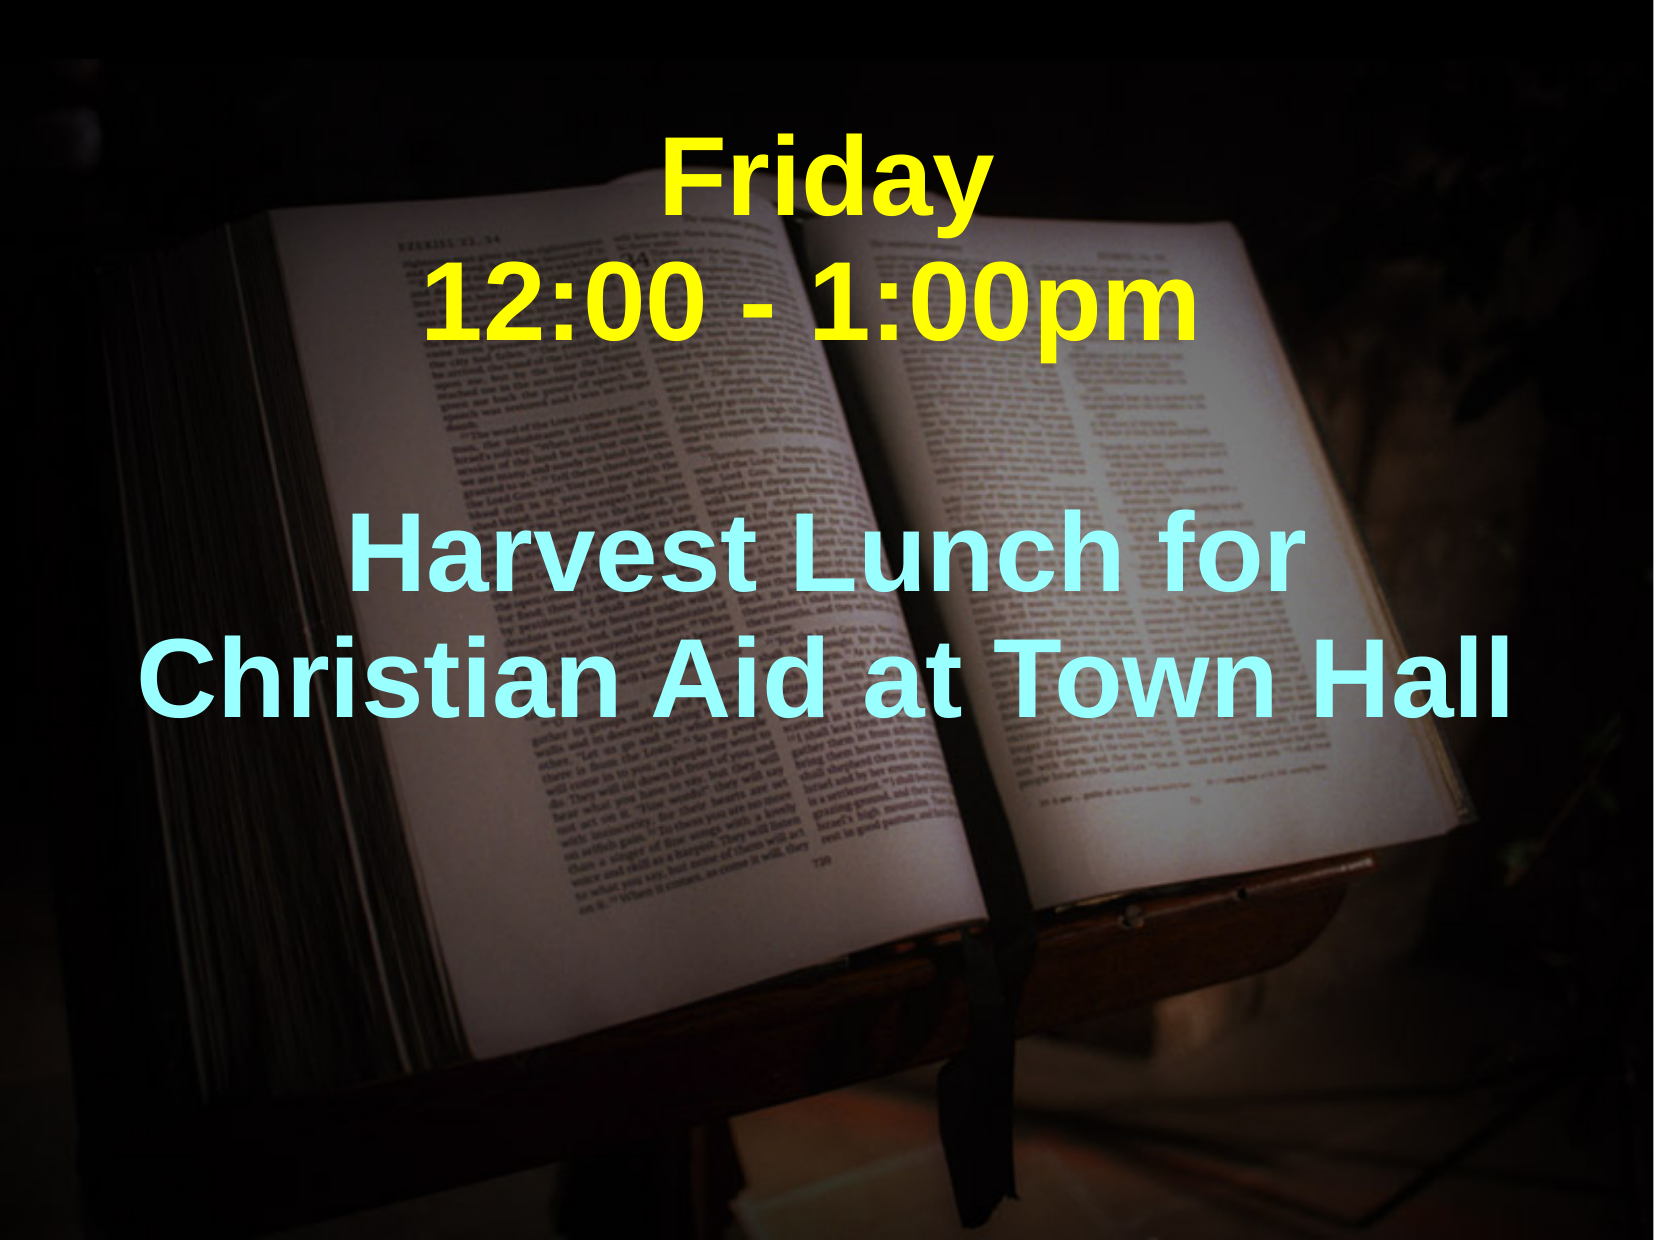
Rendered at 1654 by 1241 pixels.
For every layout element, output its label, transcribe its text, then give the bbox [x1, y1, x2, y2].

picture [0, 0, 1654, 1240]
text_box Friday 12:00 - 1:00pm Harvest Lunch for Christian Aid at Town Hall [118, 106, 1536, 1182]
